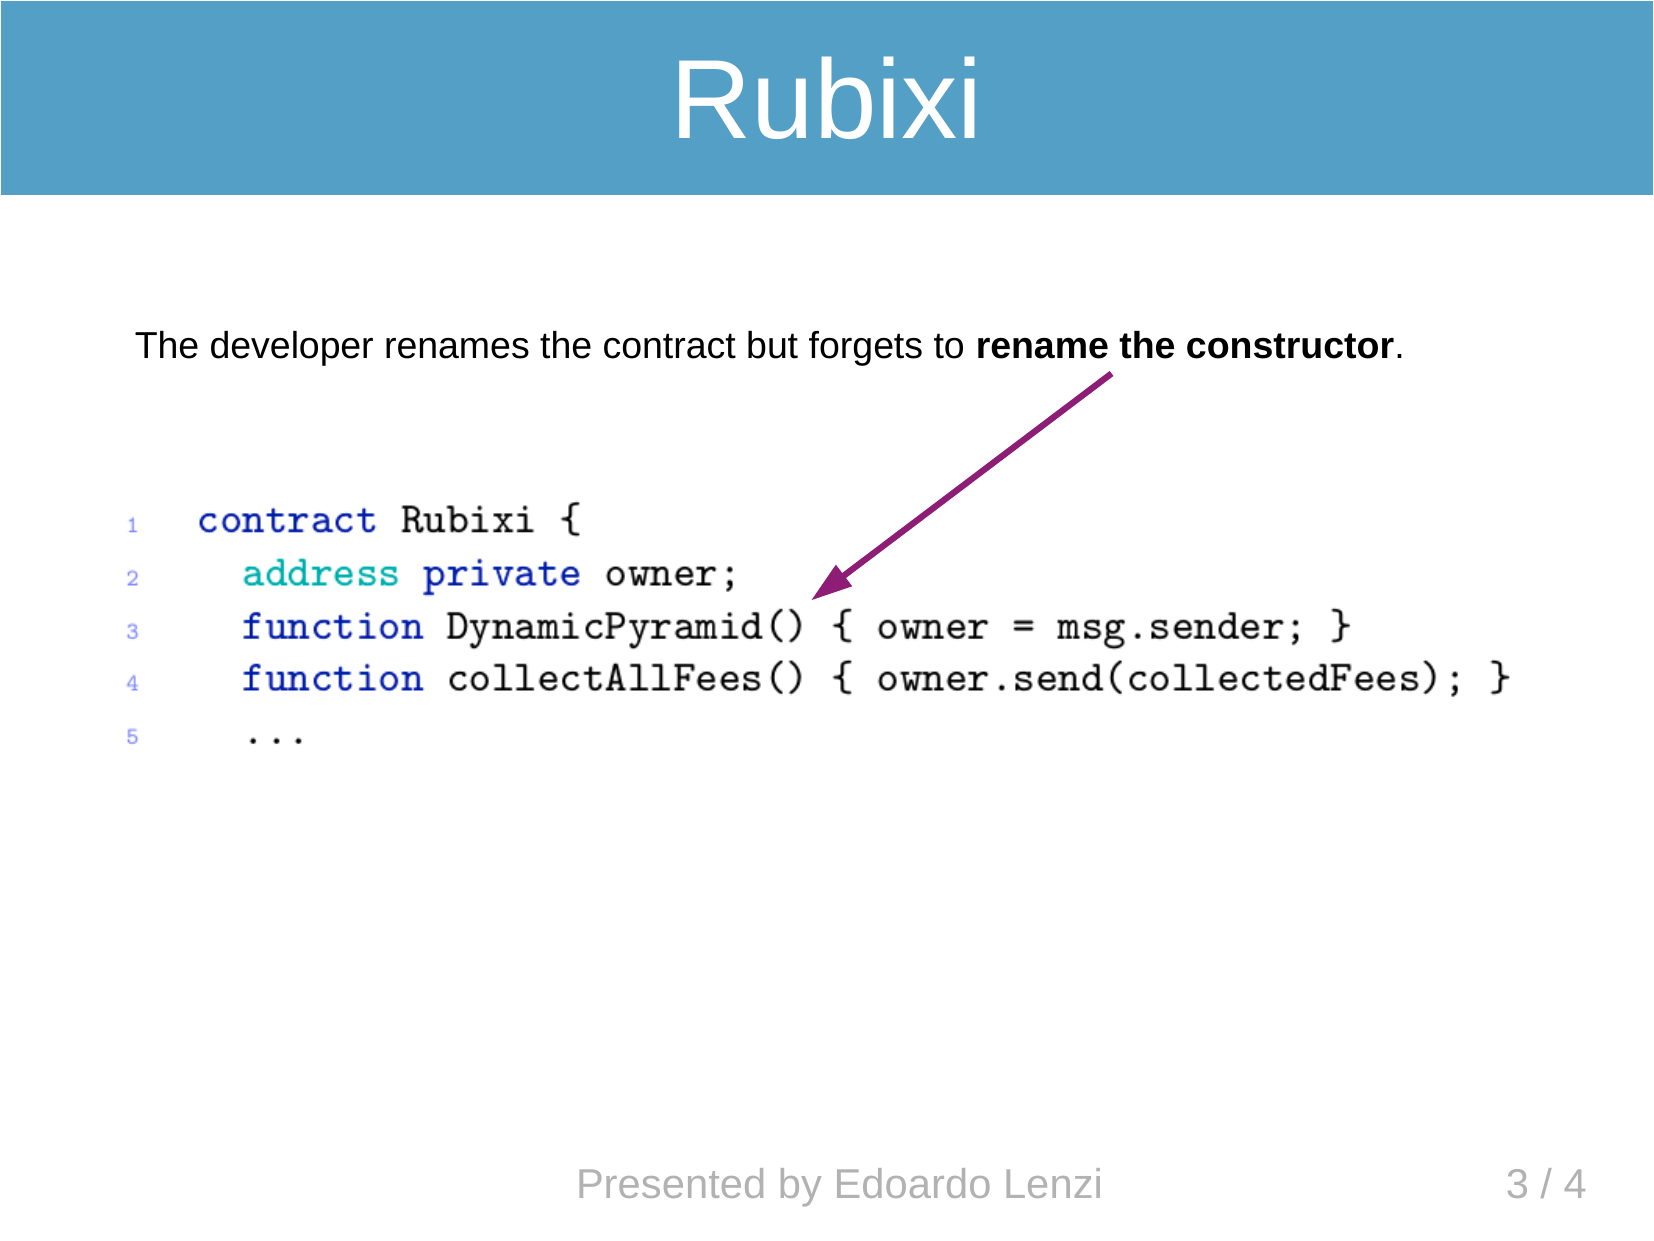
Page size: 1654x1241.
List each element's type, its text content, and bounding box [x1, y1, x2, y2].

picture [103, 487, 1533, 766]
list Presented by Edoardo Lenzi 3 / 4 [505, 1160, 1654, 1241]
title Rubixi [82, 0, 1571, 204]
text_box [1571, 0, 1654, 196]
text_box The developer renames the contract but forgets to rename the constructor. [120, 317, 1606, 417]
text_box [0, 0, 82, 196]
